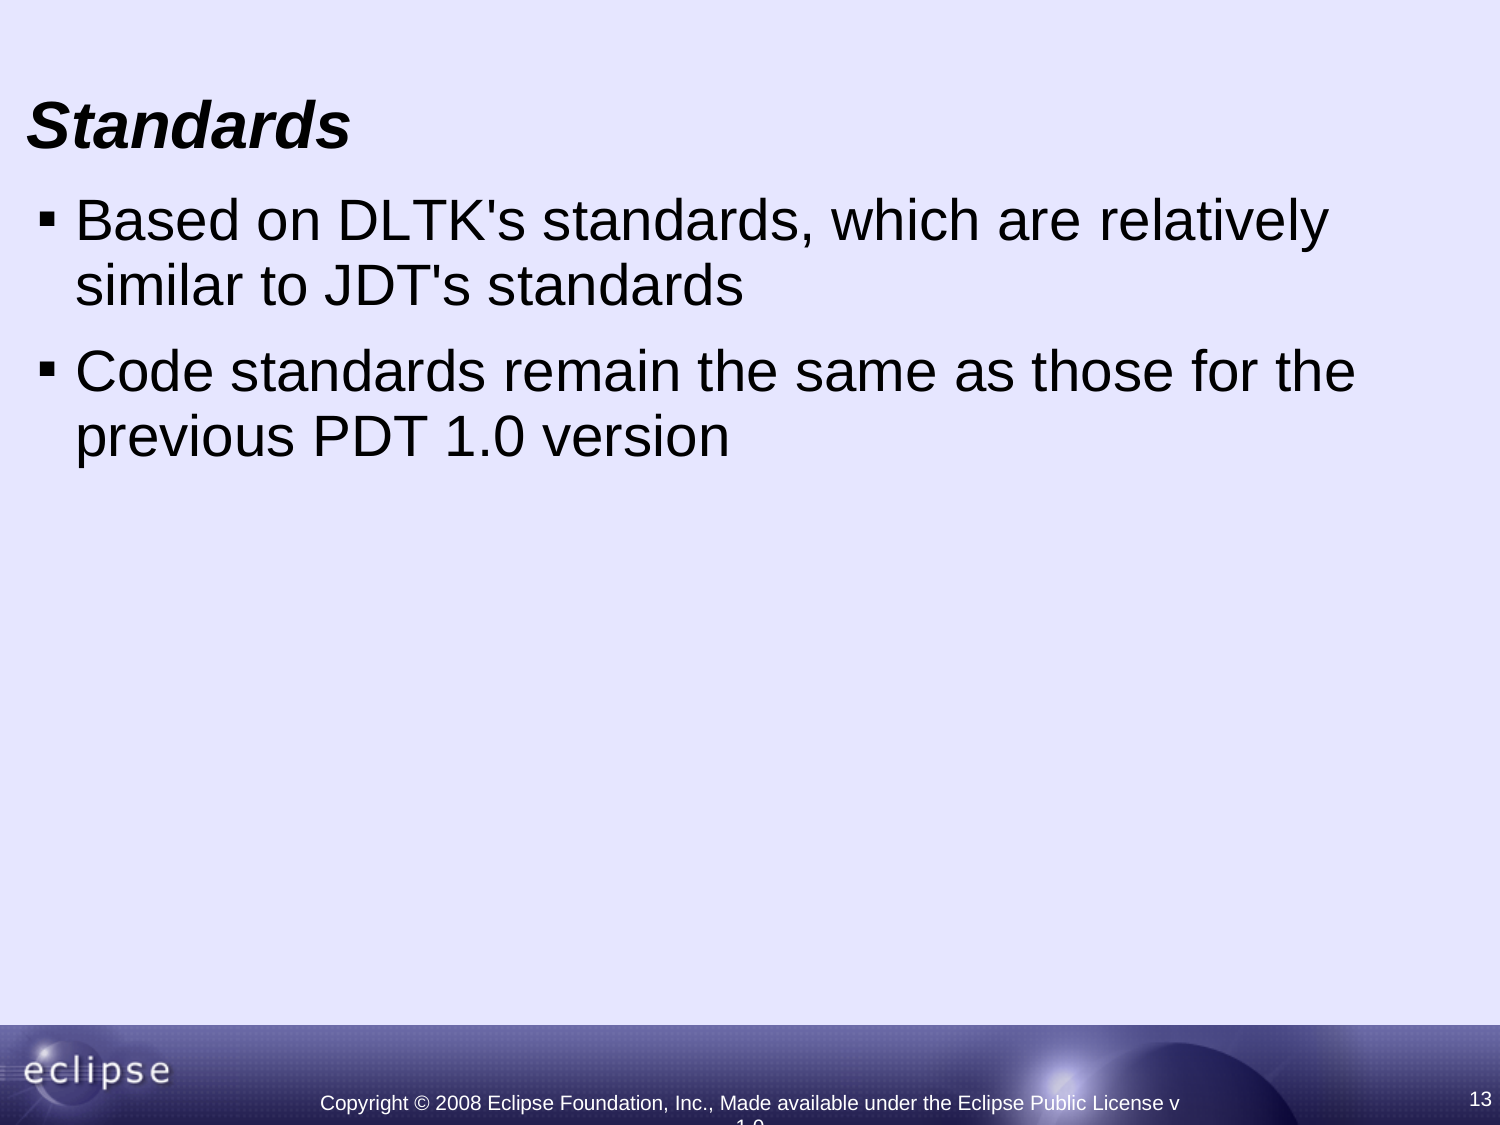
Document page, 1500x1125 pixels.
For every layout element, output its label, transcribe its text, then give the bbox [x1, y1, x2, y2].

list Based on DLTK's standards, which are relatively similar to JDT's standards Code standards remain the same as those for the previous PDT 1.0 version [37, 187, 1463, 1021]
title Standards [26, 84, 1474, 172]
picture [0, 1025, 1500, 1125]
